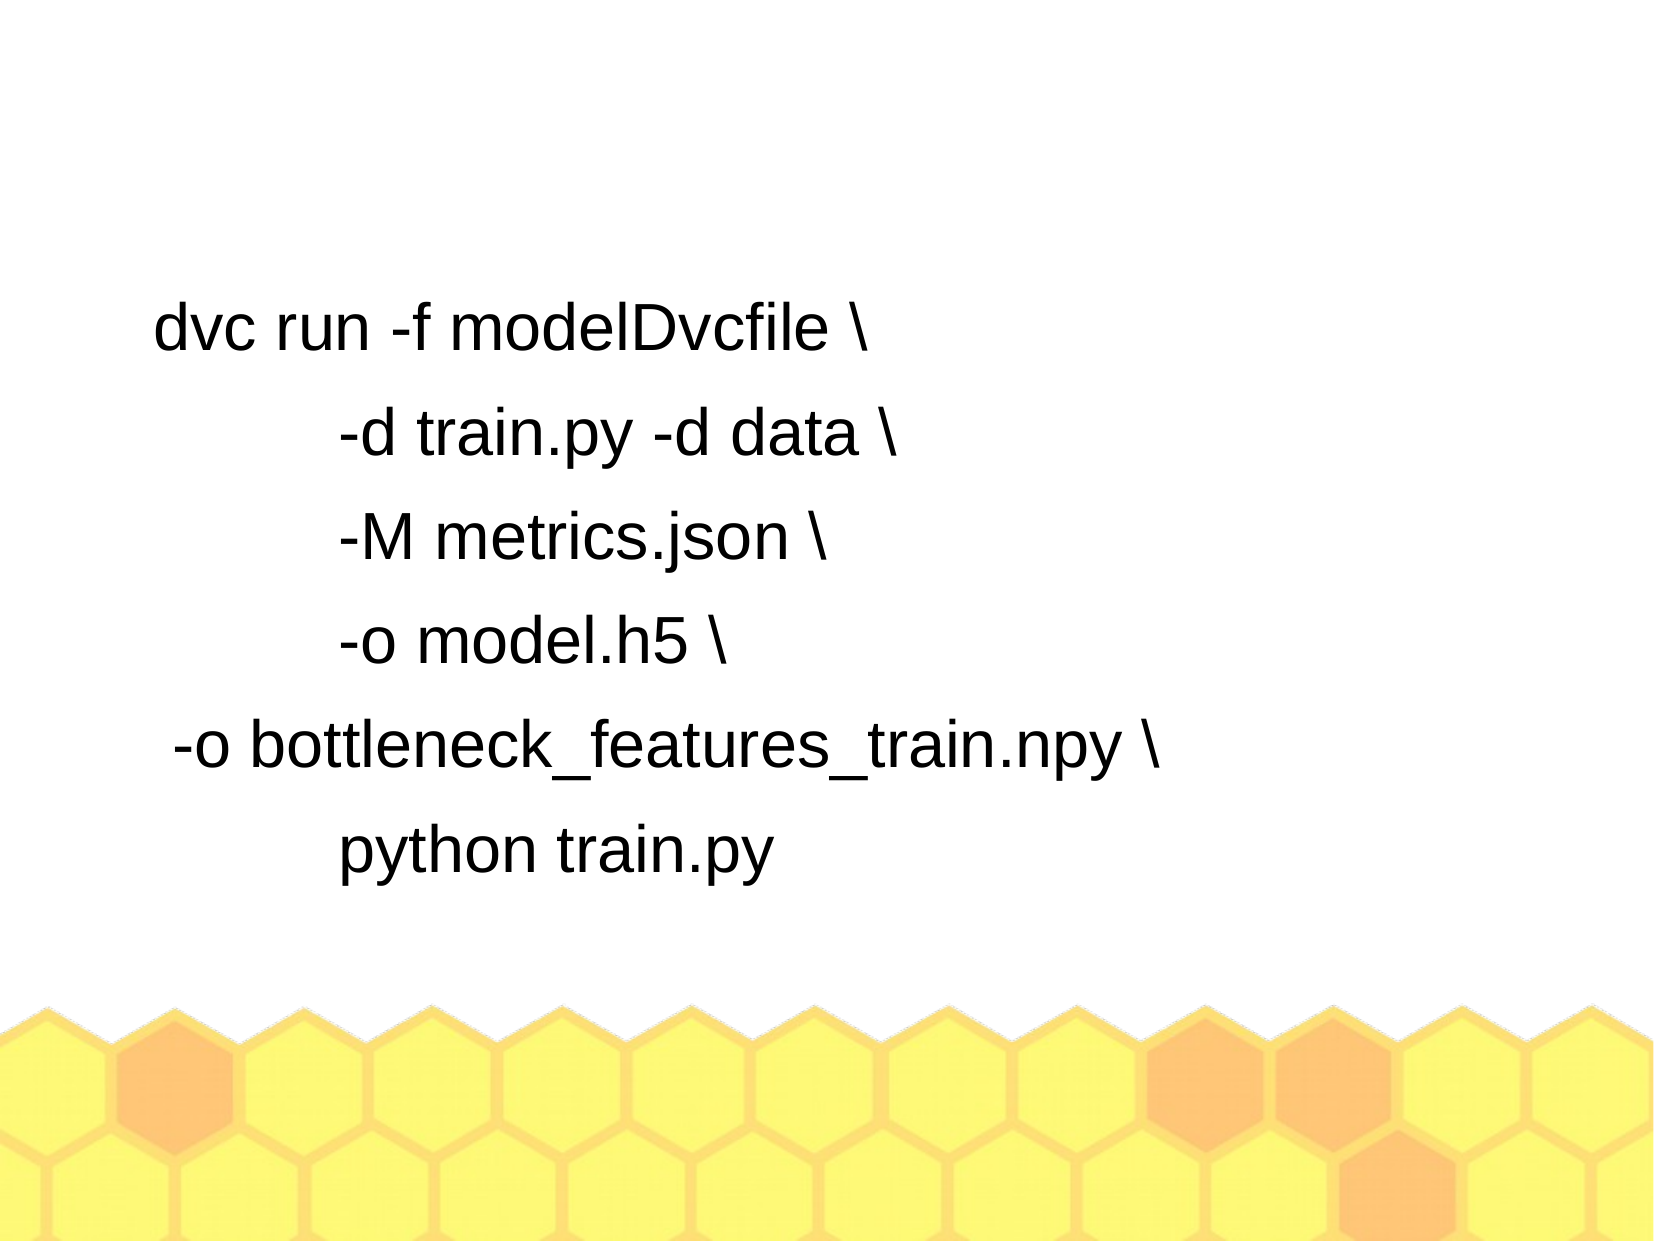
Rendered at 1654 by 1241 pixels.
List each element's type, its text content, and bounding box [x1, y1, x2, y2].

list dvc run -f modelDvcfile \ -d train.py -d data \ -M metrics.json \ -o model.h5 \ -o bottleneck_features_train.npy \ python train.py [82, 290, 1571, 1010]
picture [0, 1001, 1654, 1241]
